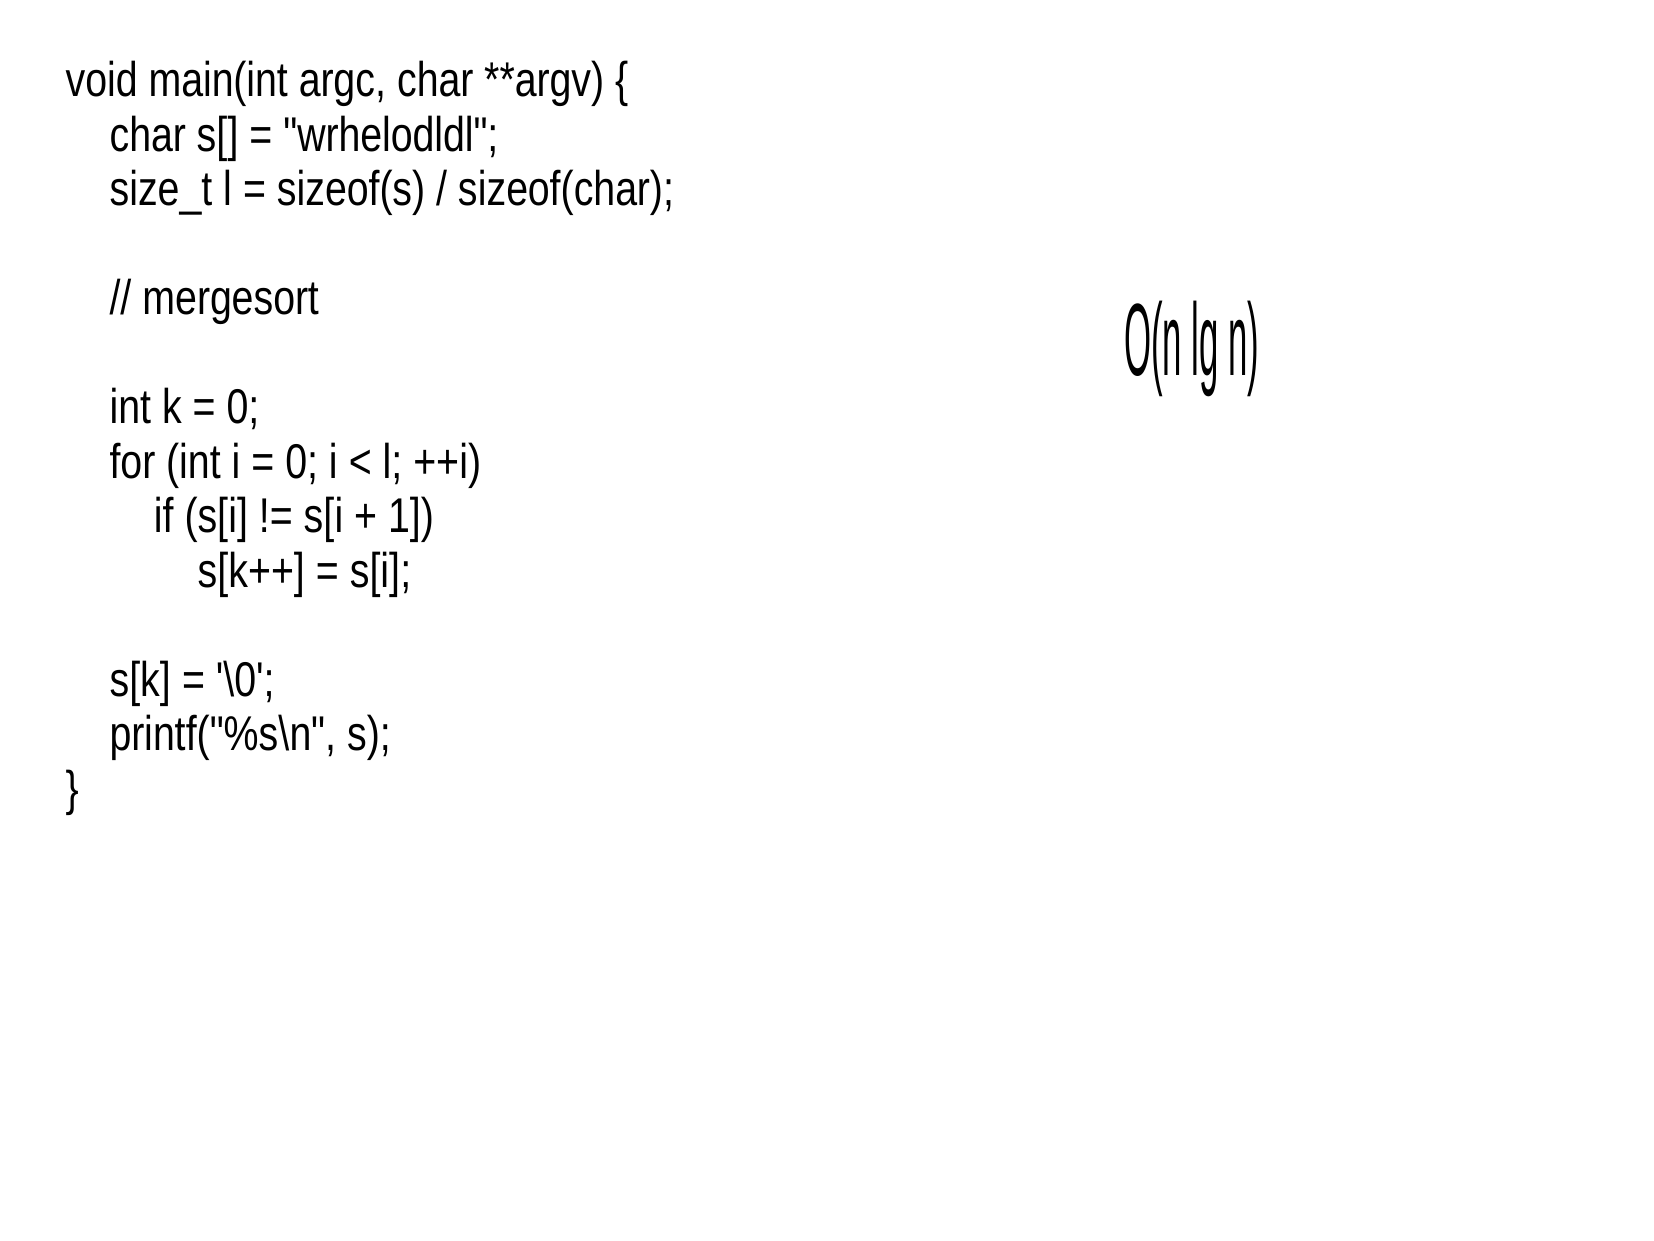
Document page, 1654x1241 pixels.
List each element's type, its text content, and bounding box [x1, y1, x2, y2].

text_box O(n lg n) [1109, 274, 1276, 405]
text_box void main(int argc, char **argv) { char s[] = "wrhelodldl"; size_t l = sizeof(s) / sizeof(char); // mergesort int k = 0; for (int i = 0; i < l; ++i) if (s[i] != s[i + 1]) s[k++] = s[i]; s[k] = '\0'; printf("%s\n", s); } [50, 45, 691, 826]
